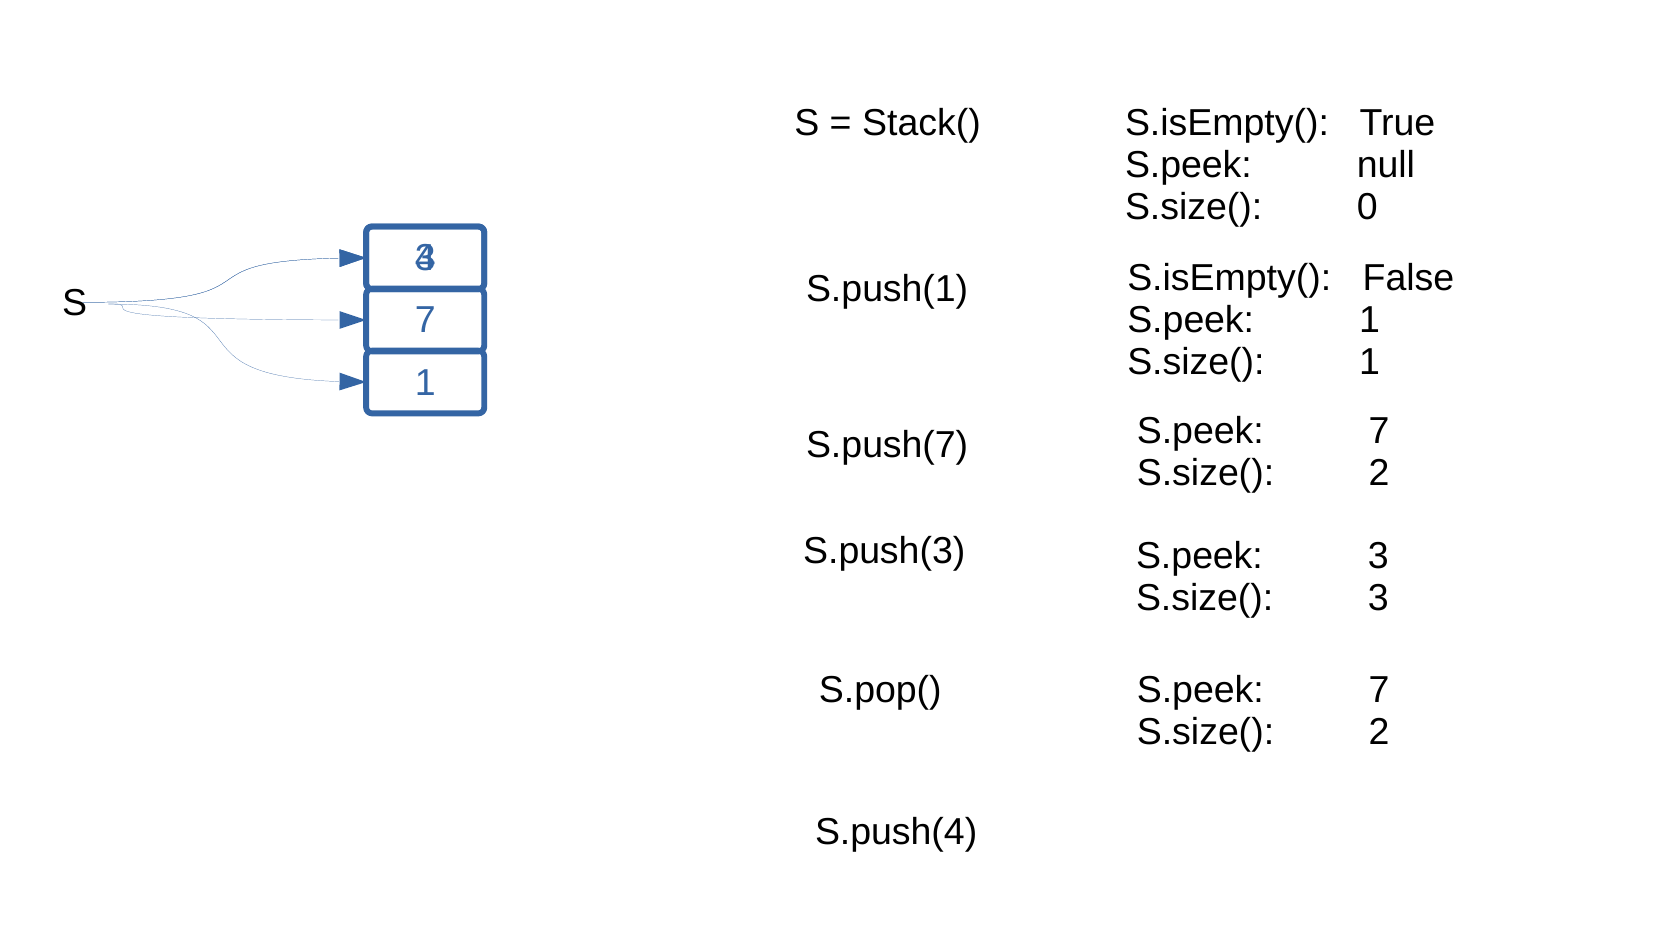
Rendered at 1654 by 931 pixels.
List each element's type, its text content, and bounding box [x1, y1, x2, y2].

text_box 7 [366, 291, 485, 352]
text_box S.peek: 7 S.size(): 2 [1122, 661, 1405, 761]
text_box S.isEmpty(): False S.peek: 1 S.size(): 1 [1112, 248, 1470, 390]
text_box S.push(1) [791, 259, 984, 317]
text_box S.push(3) [788, 521, 981, 579]
text_box S.peek: 3 S.size(): 3 [1121, 527, 1404, 626]
text_box S.peek: 7 S.size(): 2 [1122, 402, 1405, 502]
text_box 1 [366, 353, 485, 414]
text_box S = Stack() [779, 94, 996, 152]
text_box S.push(7) [791, 415, 984, 473]
text_box 4 [366, 226, 485, 290]
text_box S [47, 273, 83, 331]
text_box S.isEmpty(): True S.peek: null S.size(): 0 [1110, 94, 1451, 236]
text_box S.pop() [804, 661, 957, 719]
text_box S.push(4) [800, 803, 993, 860]
